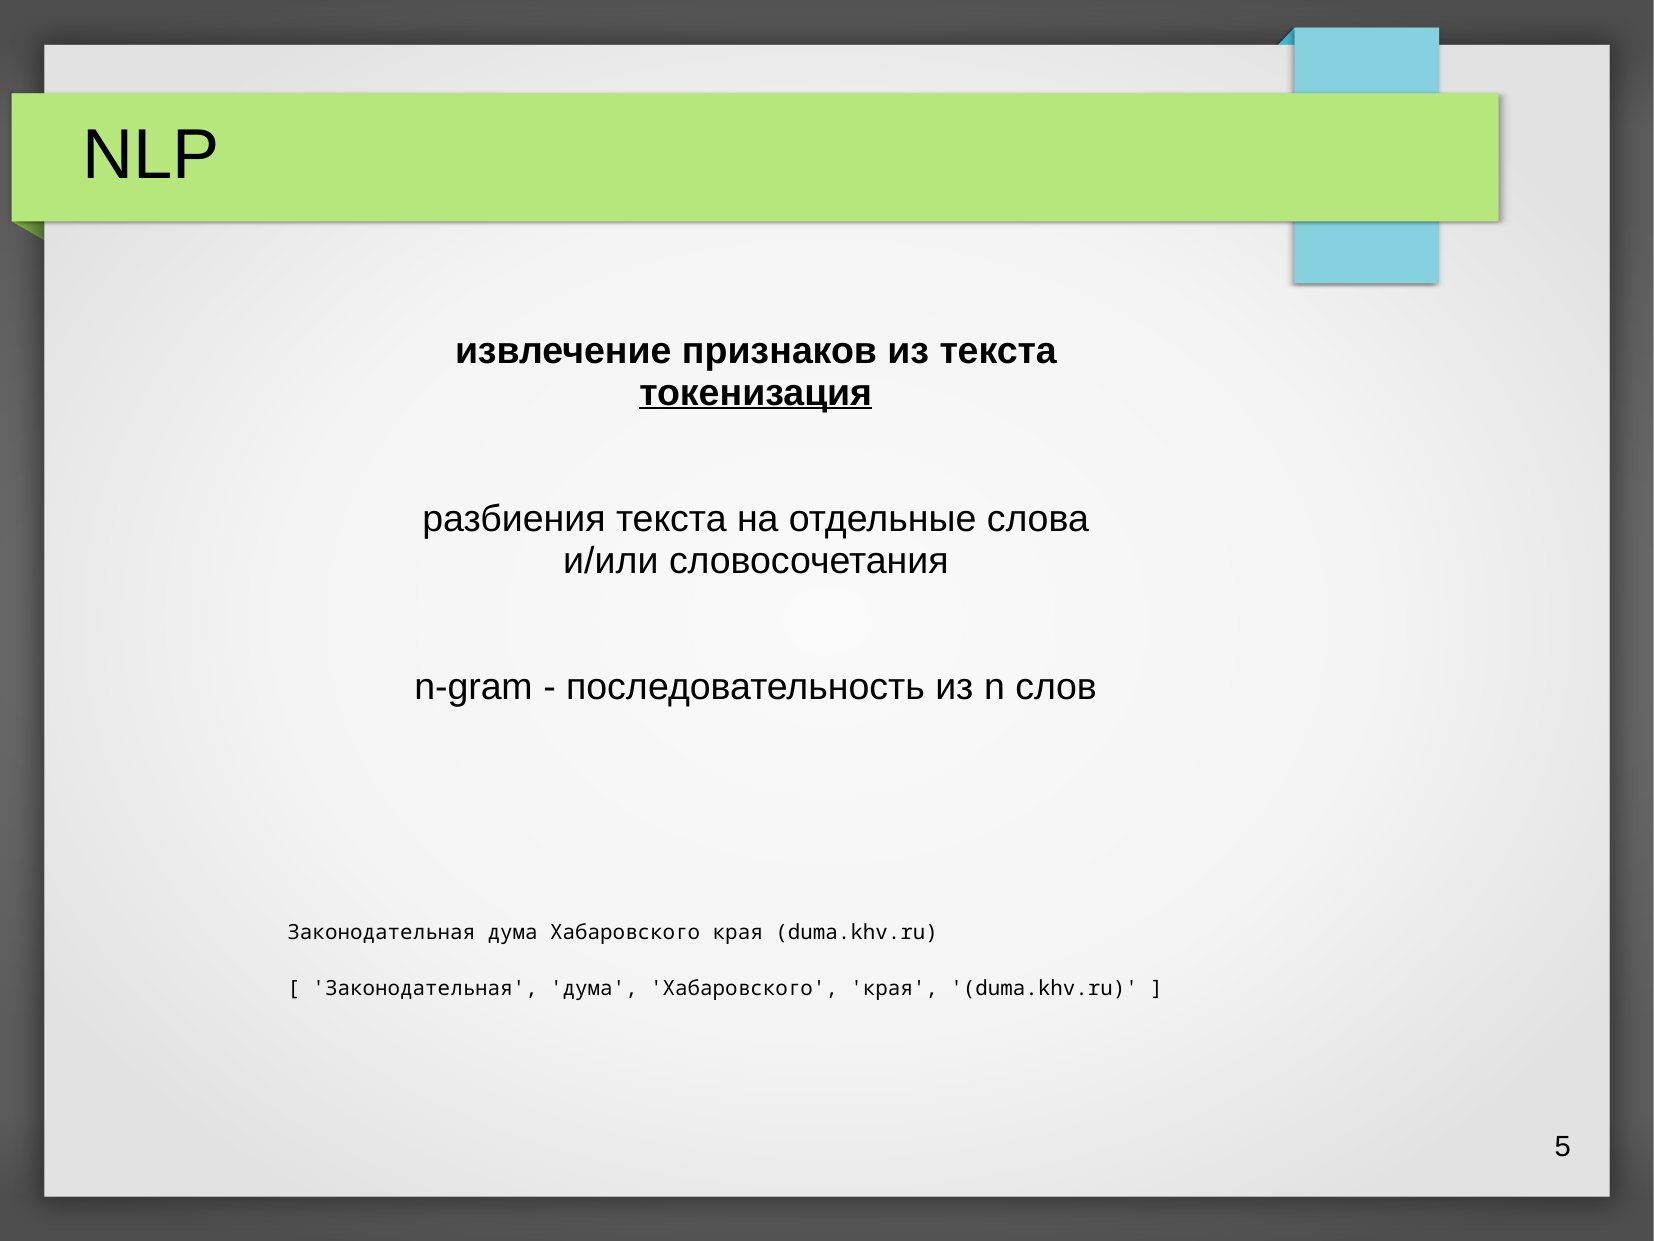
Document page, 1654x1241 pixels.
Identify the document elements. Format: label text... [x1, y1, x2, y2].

text_box извлечение признаков из текста токенизация разбиения текста на отдельные слова и/или словосочетания n-gram - последовательность из n слов [188, 245, 1323, 658]
title NLP [82, 118, 1406, 189]
text_box Законодательная дума Хабаровского края (duma.khv.ru) [ 'Законодательная', 'дума', 'Хабаровского', 'края', '(duma.khv.ru)' ] [272, 909, 1394, 1099]
picture [0, 0, 1654, 1241]
